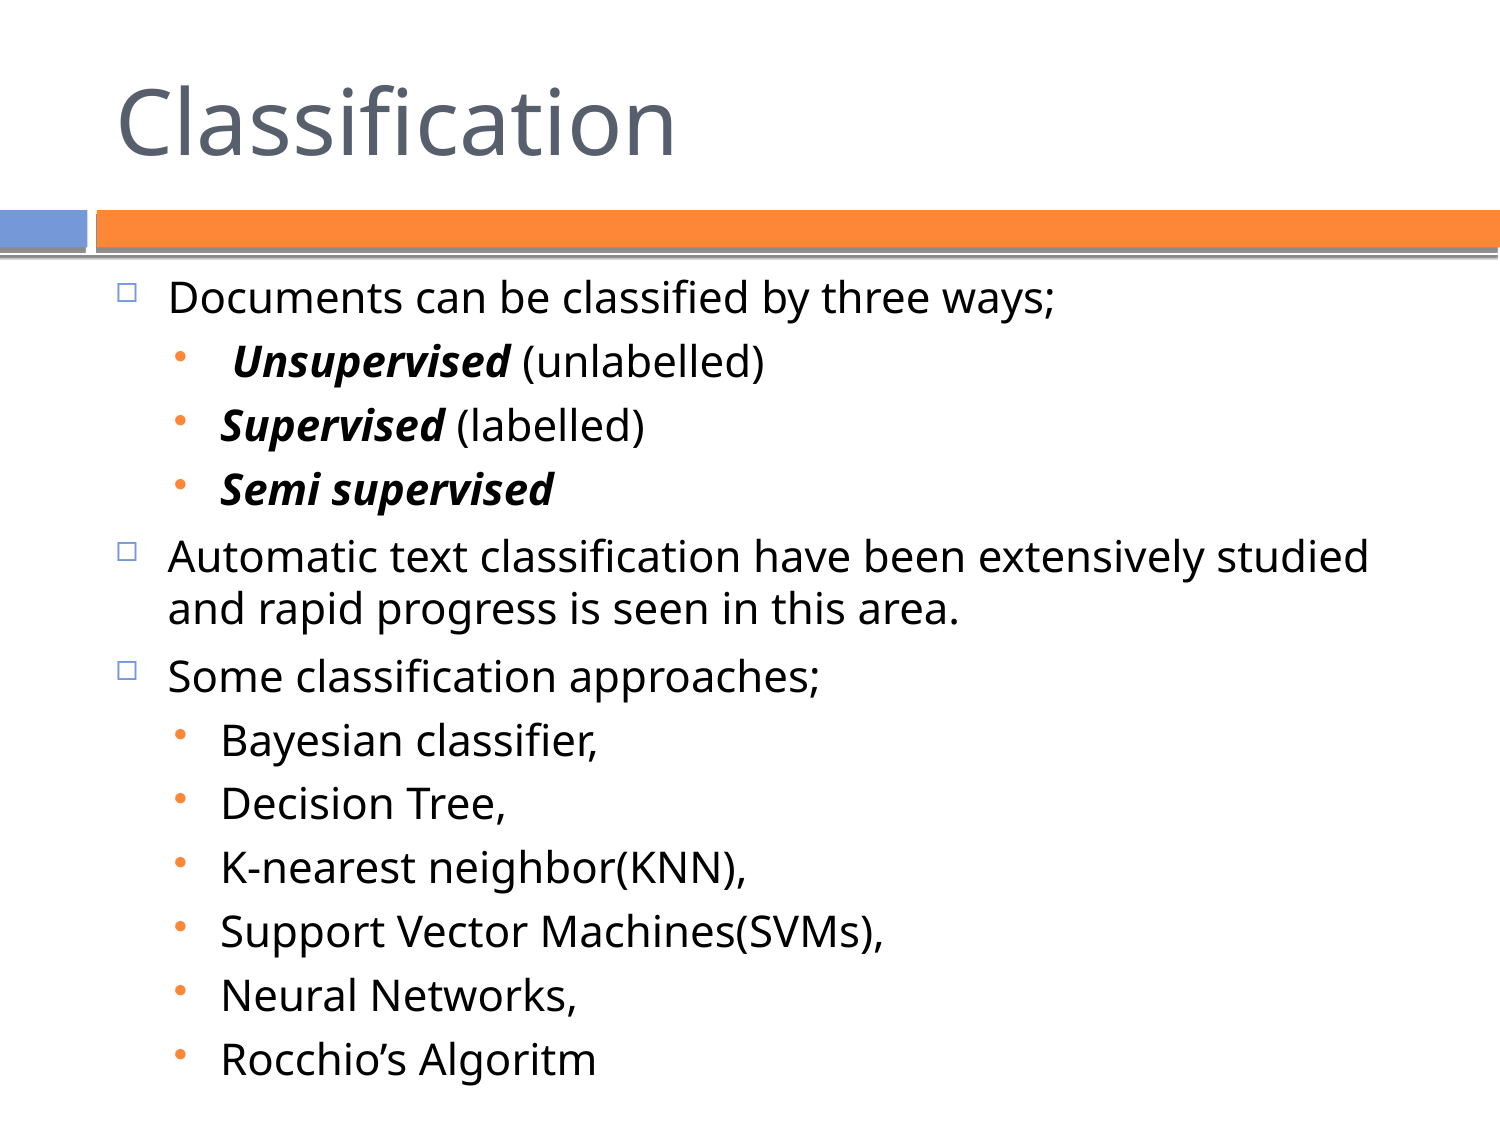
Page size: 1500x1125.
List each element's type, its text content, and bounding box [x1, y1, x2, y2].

list Documents can be classified by three ways; Unsupervised (unlabelled) Supervised (labelled) Semi supervised Automatic text classification have been extensively studied and rapid progress is seen in this area. Some classification approaches; Bayesian classifier, Decision Tree, K-nearest neighbor(KNN), Support Vector Machines(SVMs), Neural Networks, Rocchio’s Algoritm [100, 262, 1438, 1000]
title Classification [100, 37, 1438, 200]
